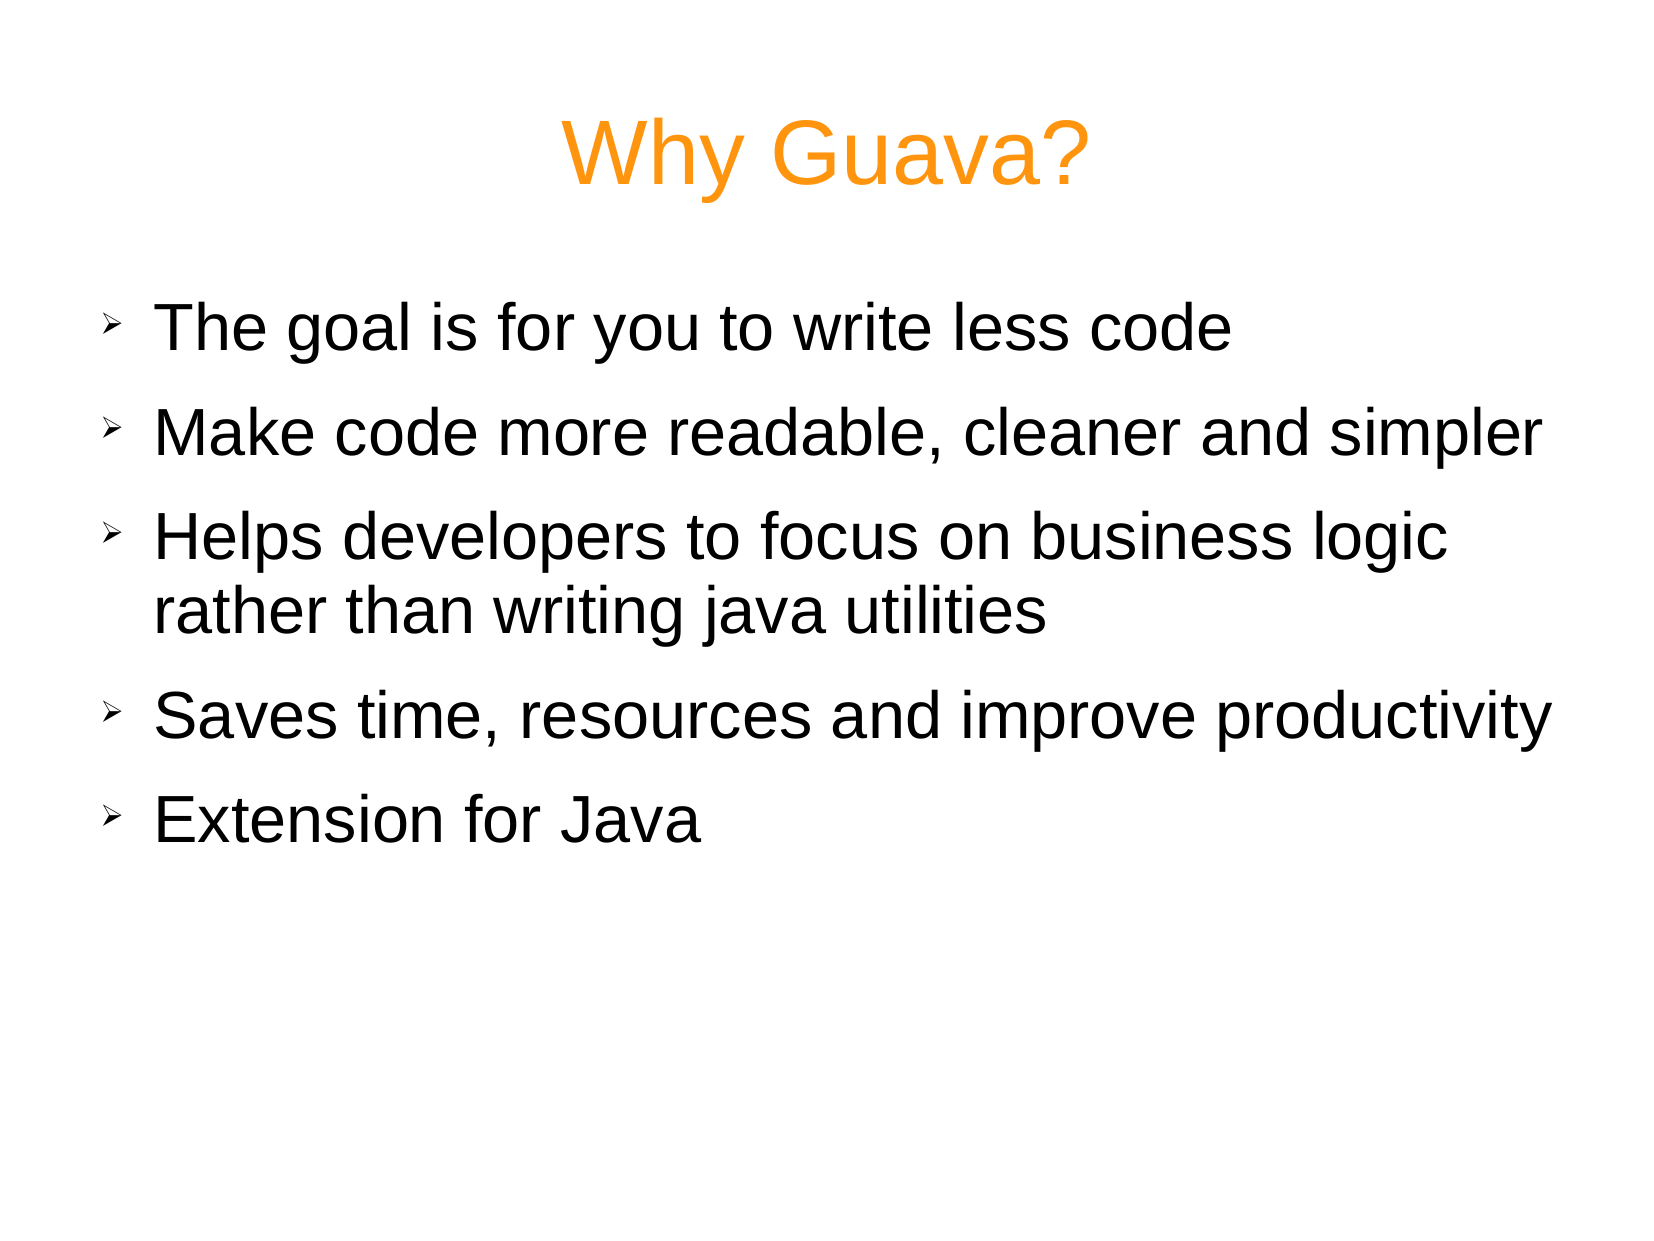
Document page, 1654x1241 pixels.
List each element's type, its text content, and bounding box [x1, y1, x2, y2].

list The goal is for you to write less code Make code more readable, cleaner and simpler Helps developers to focus on business logic rather than writing java utilities Saves time, resources and improve productivity Extension for Java [82, 290, 1571, 1010]
title Why Guava? [82, 49, 1571, 257]
